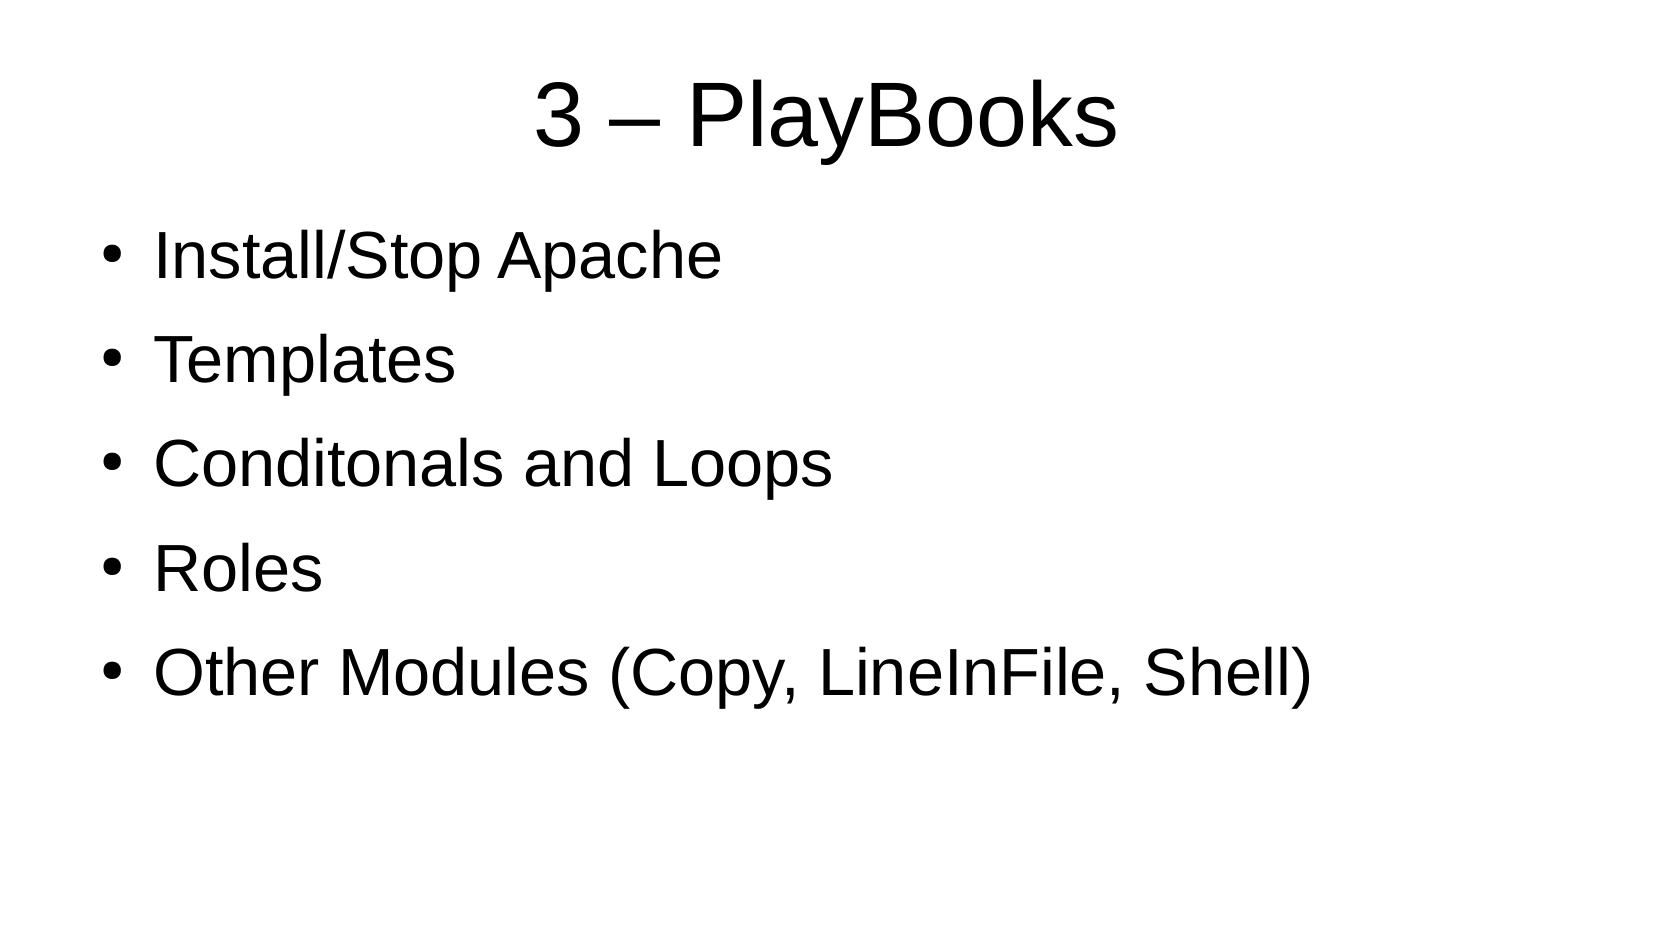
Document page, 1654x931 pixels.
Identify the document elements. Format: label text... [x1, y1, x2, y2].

list Install/Stop Apache Templates Conditonals and Loops Roles Other Modules (Copy, LineInFile, Shell) [82, 217, 1571, 758]
title 3 – PlayBooks [82, 37, 1571, 193]
